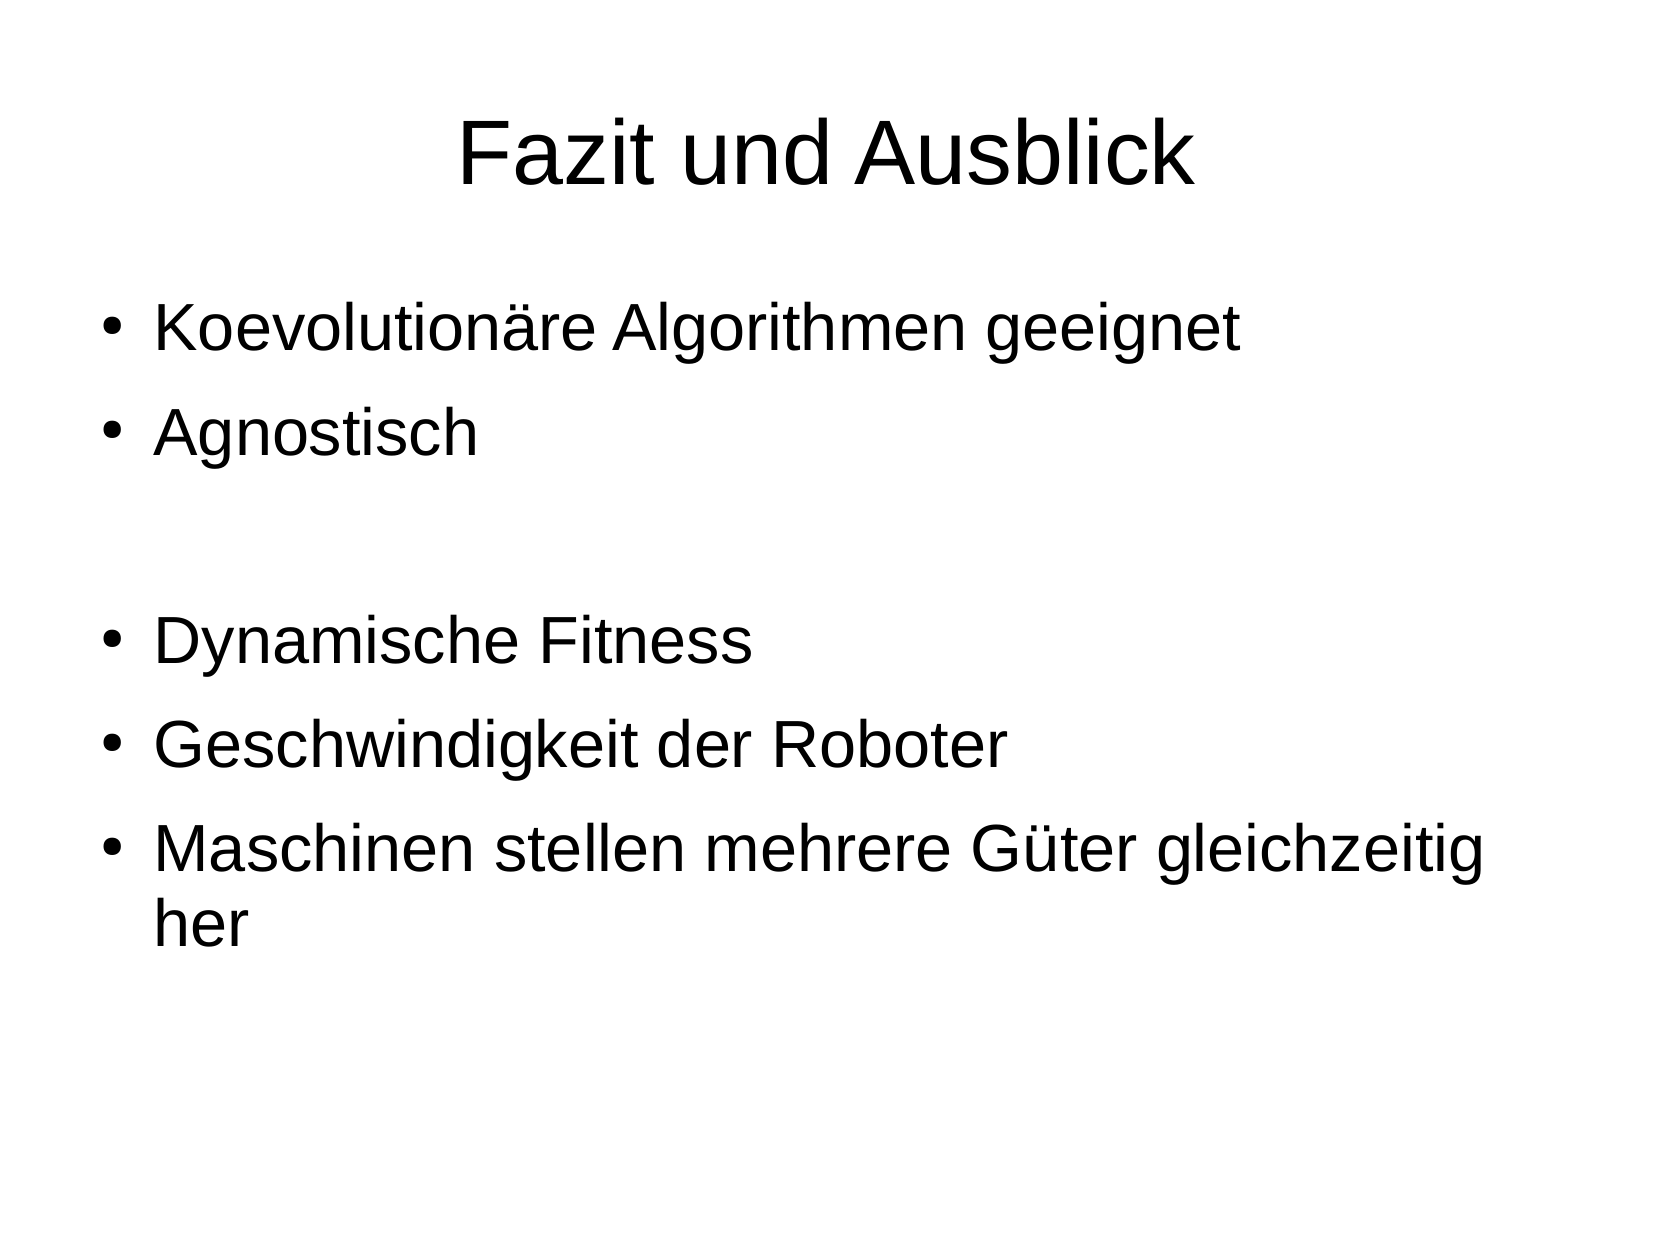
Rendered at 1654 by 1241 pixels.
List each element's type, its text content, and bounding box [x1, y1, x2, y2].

title Fazit und Ausblick [82, 49, 1571, 257]
list Koevolutionäre Algorithmen geeignet Agnostisch Dynamische Fitness Geschwindigkeit der Roboter Maschinen stellen mehrere Güter gleichzeitig her [82, 290, 1571, 1010]
